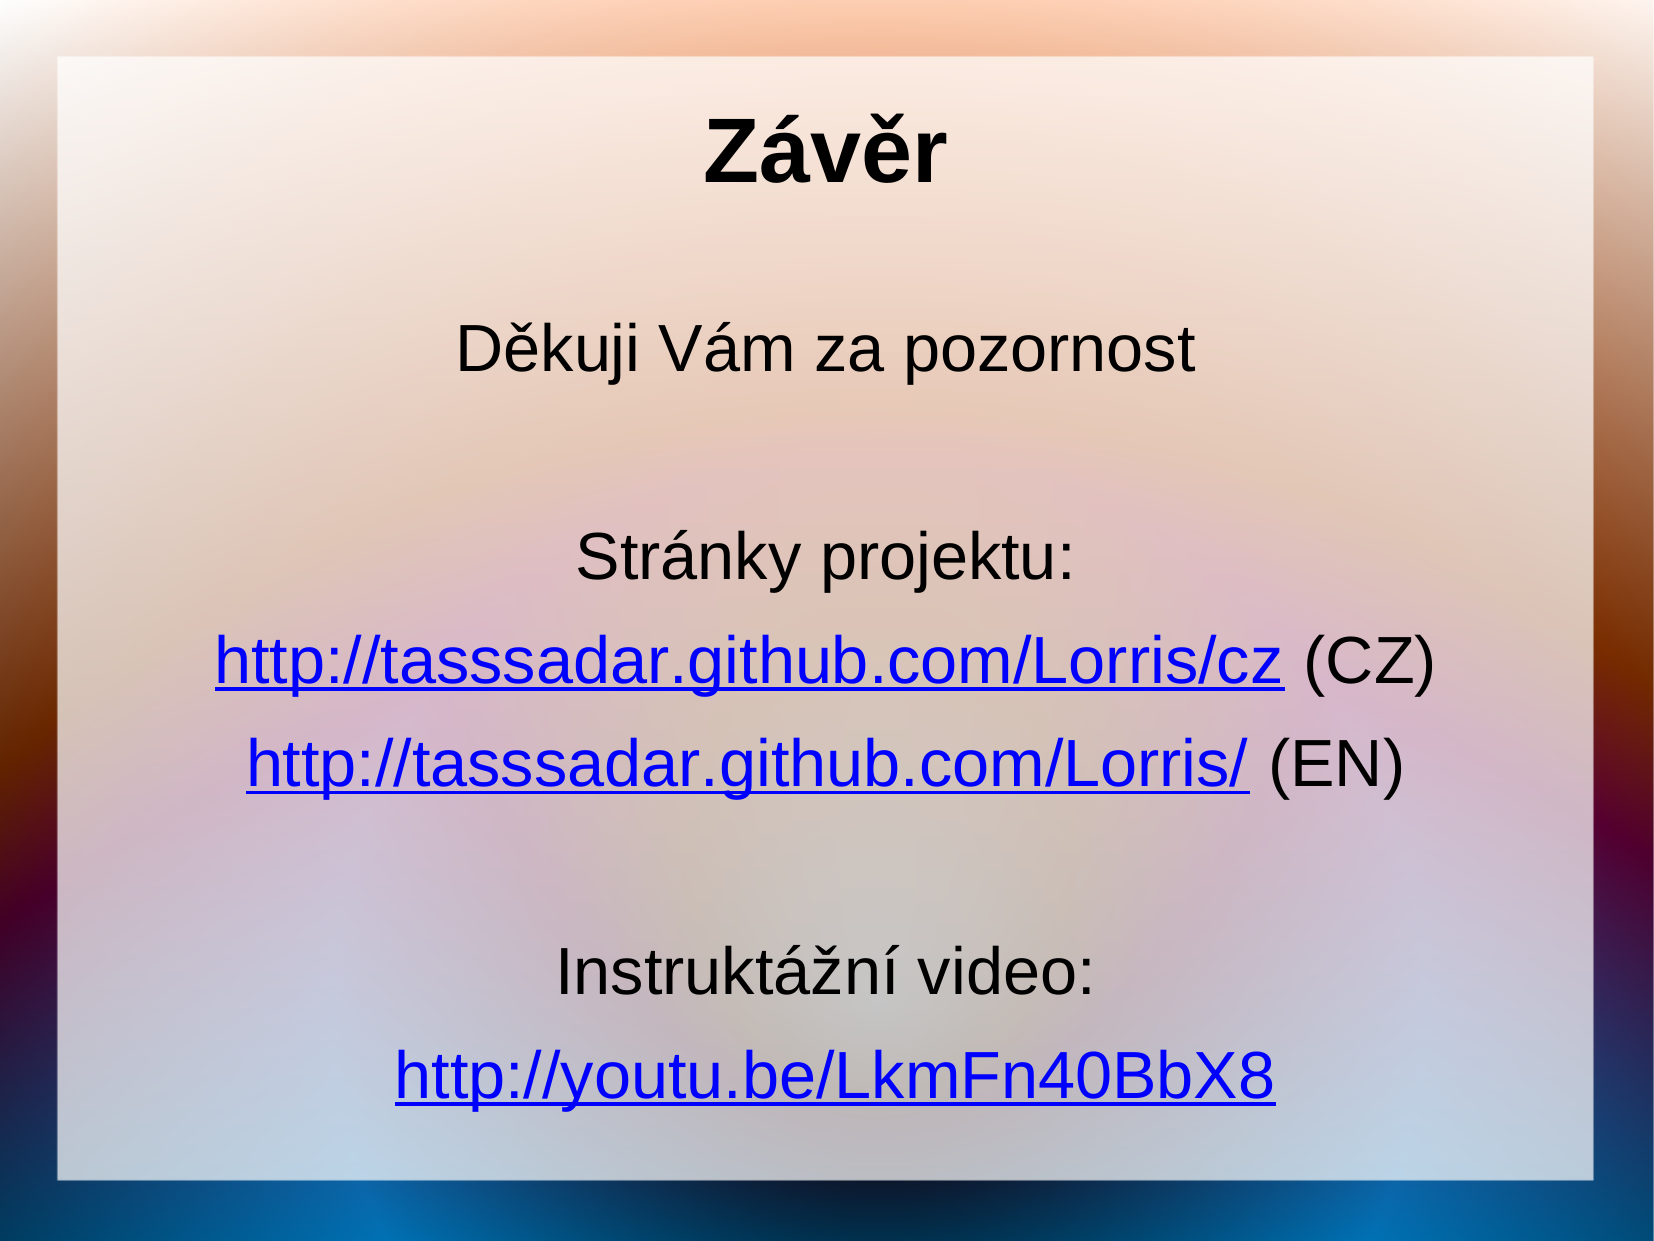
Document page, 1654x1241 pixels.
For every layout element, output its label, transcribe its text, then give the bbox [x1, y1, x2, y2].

list Děkuji Vám za pozornost Stránky projektu: http://tasssadar.github.com/Lorris/cz (CZ) http://tasssadar.github.com/Lorris/ (EN) Instruktážní video: http://youtu.be/LkmFn40BbX8 [82, 307, 1569, 1217]
title Závěr [82, 49, 1569, 255]
picture [0, 0, 1654, 1241]
